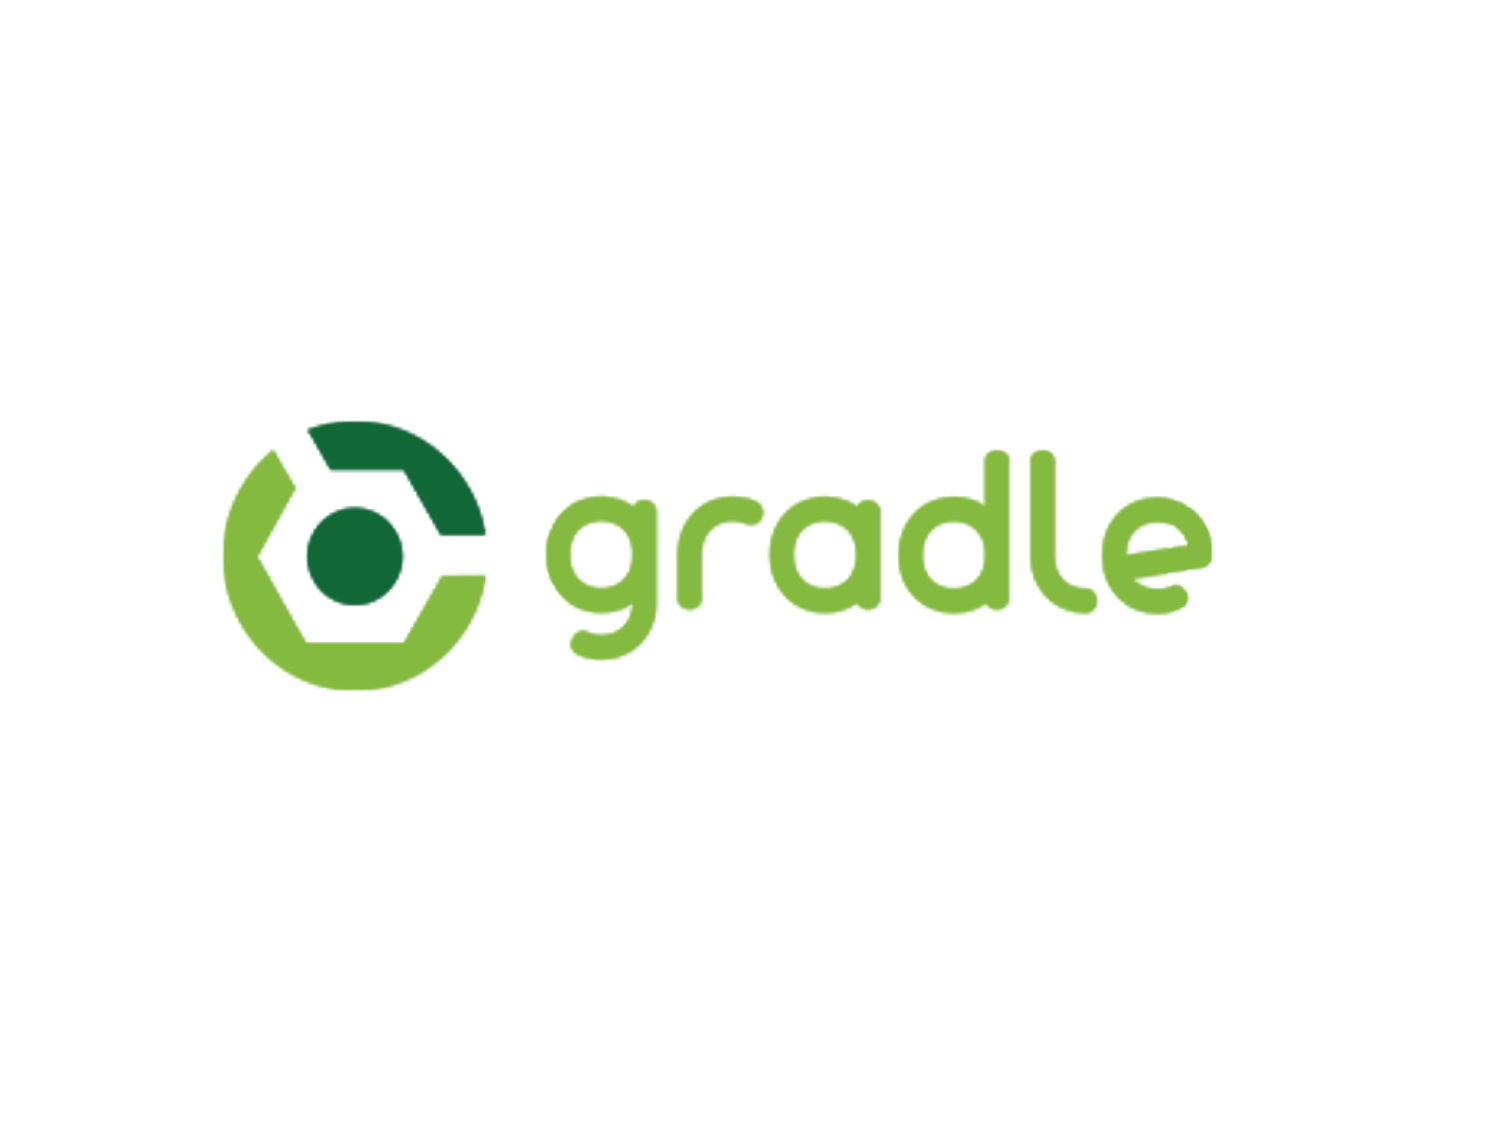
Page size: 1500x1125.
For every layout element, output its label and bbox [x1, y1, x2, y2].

picture [218, 302, 1282, 796]
